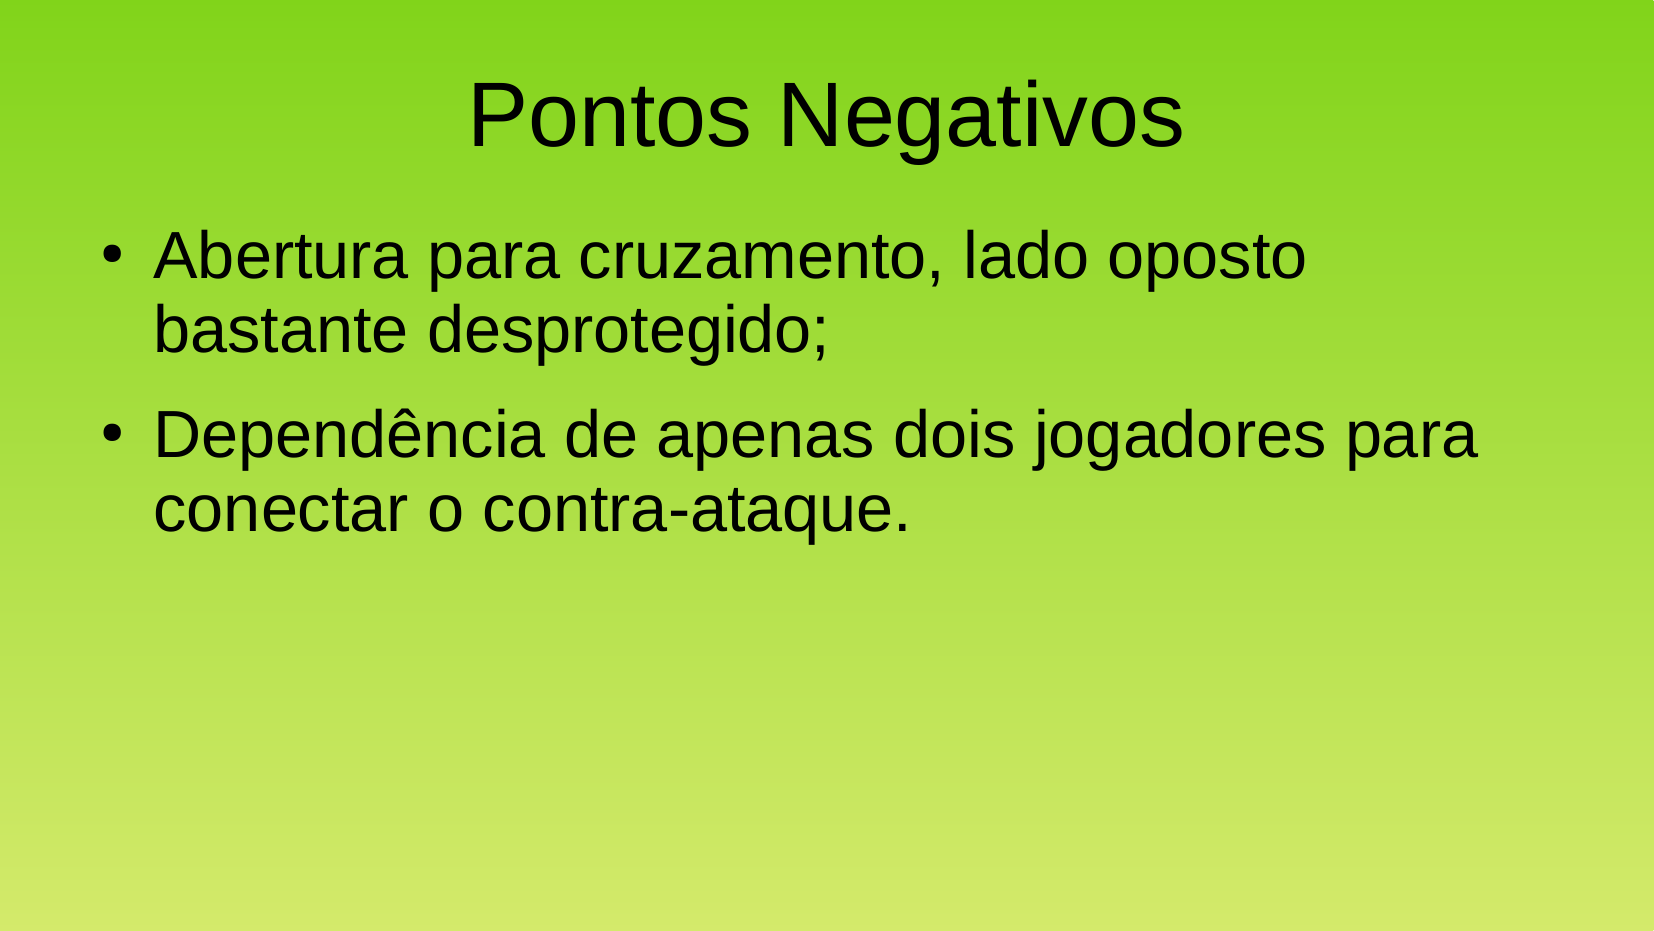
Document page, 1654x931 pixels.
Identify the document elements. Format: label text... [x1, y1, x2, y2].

list Abertura para cruzamento, lado oposto bastante desprotegido; Dependência de apenas dois jogadores para conectar o contra-ataque. [82, 217, 1571, 758]
title Pontos Negativos [82, 37, 1571, 193]
